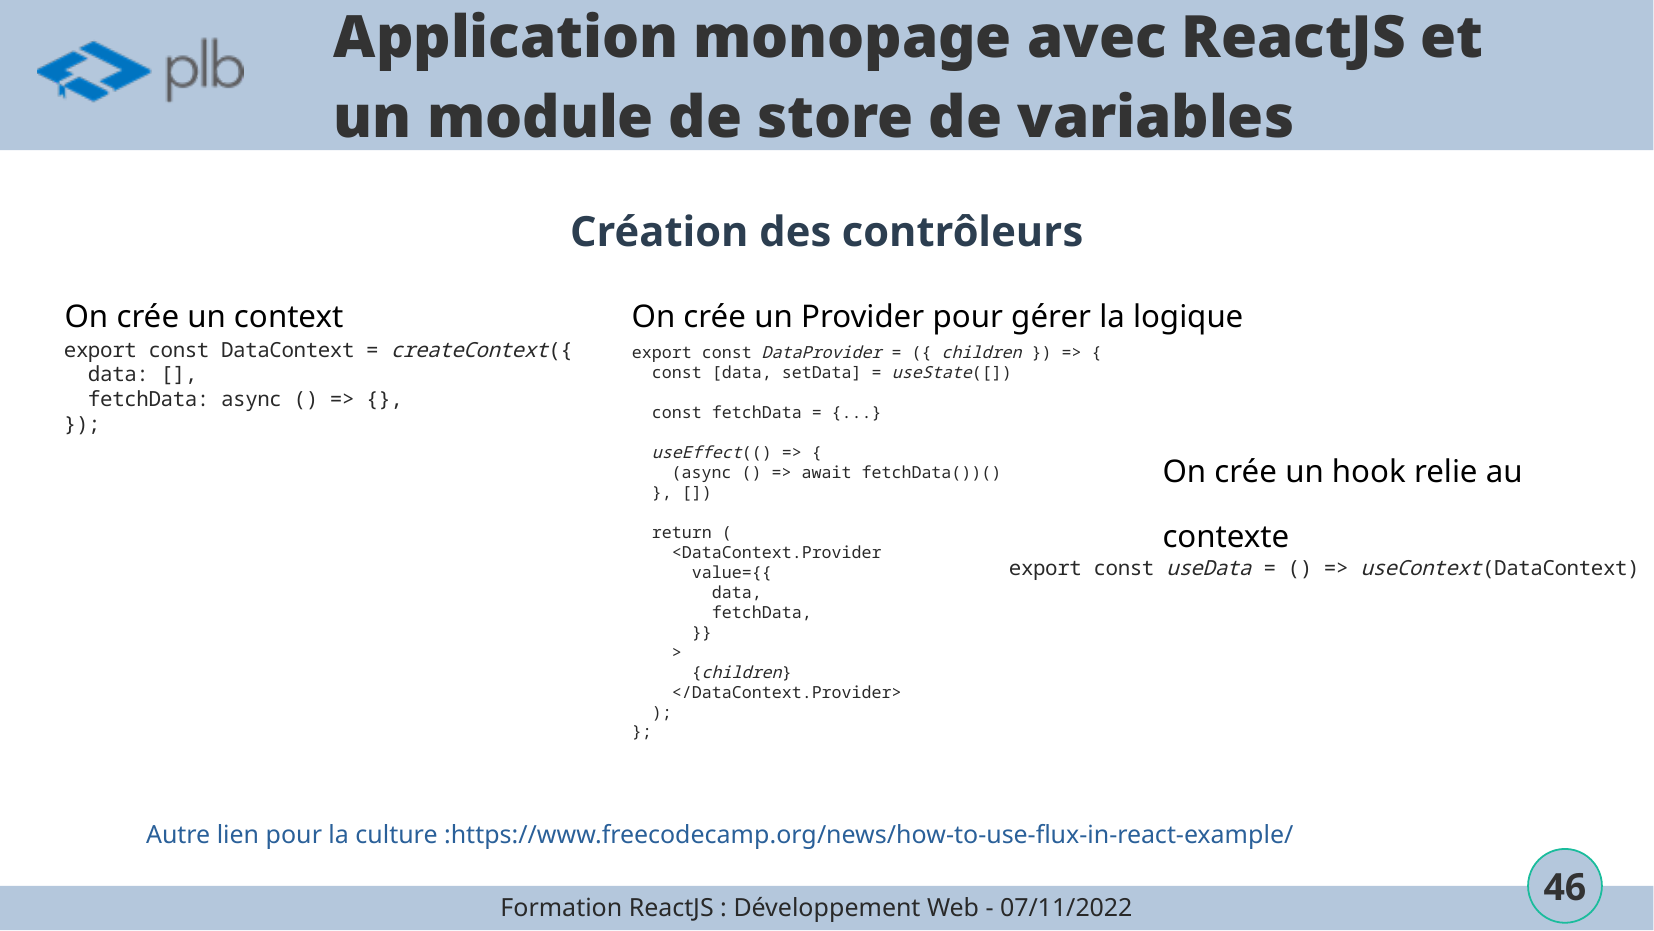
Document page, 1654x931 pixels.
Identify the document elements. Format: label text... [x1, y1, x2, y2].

title Application monopage avec ReactJS et un module de store de variables [333, 0, 1613, 151]
text_box Création des contrôleurs [59, 201, 1595, 244]
text_box export const useData = () => useContext(DataContext) [994, 547, 1654, 612]
text_box Formation ReactJS : Développement Web - 07/11/2022 [461, 888, 1173, 926]
text_box export const DataContext = createContext({ data: [], fetchData: async () => {}, }); [49, 328, 600, 788]
text_box export const DataProvider = ({ children }) => { const [data, setData] = useState([]) const fetchData = {...} useEffect(() => { (async () => await fetchData())() }, []) return ( <DataContext.Provider value={{ data, fetchData, }} > {children} </DataContext.Provider> ); }; [617, 334, 1125, 804]
picture [37, 33, 244, 113]
text_box On crée un context On crée un Provider pour gérer la logique [64, 272, 1618, 333]
text_box On crée un hook relie au contexte [1162, 428, 1623, 523]
text_box Autre lien pour la culture :https://www.freecodecamp.org/news/how-to-use-flux-in-react-example/ [37, 804, 1404, 863]
